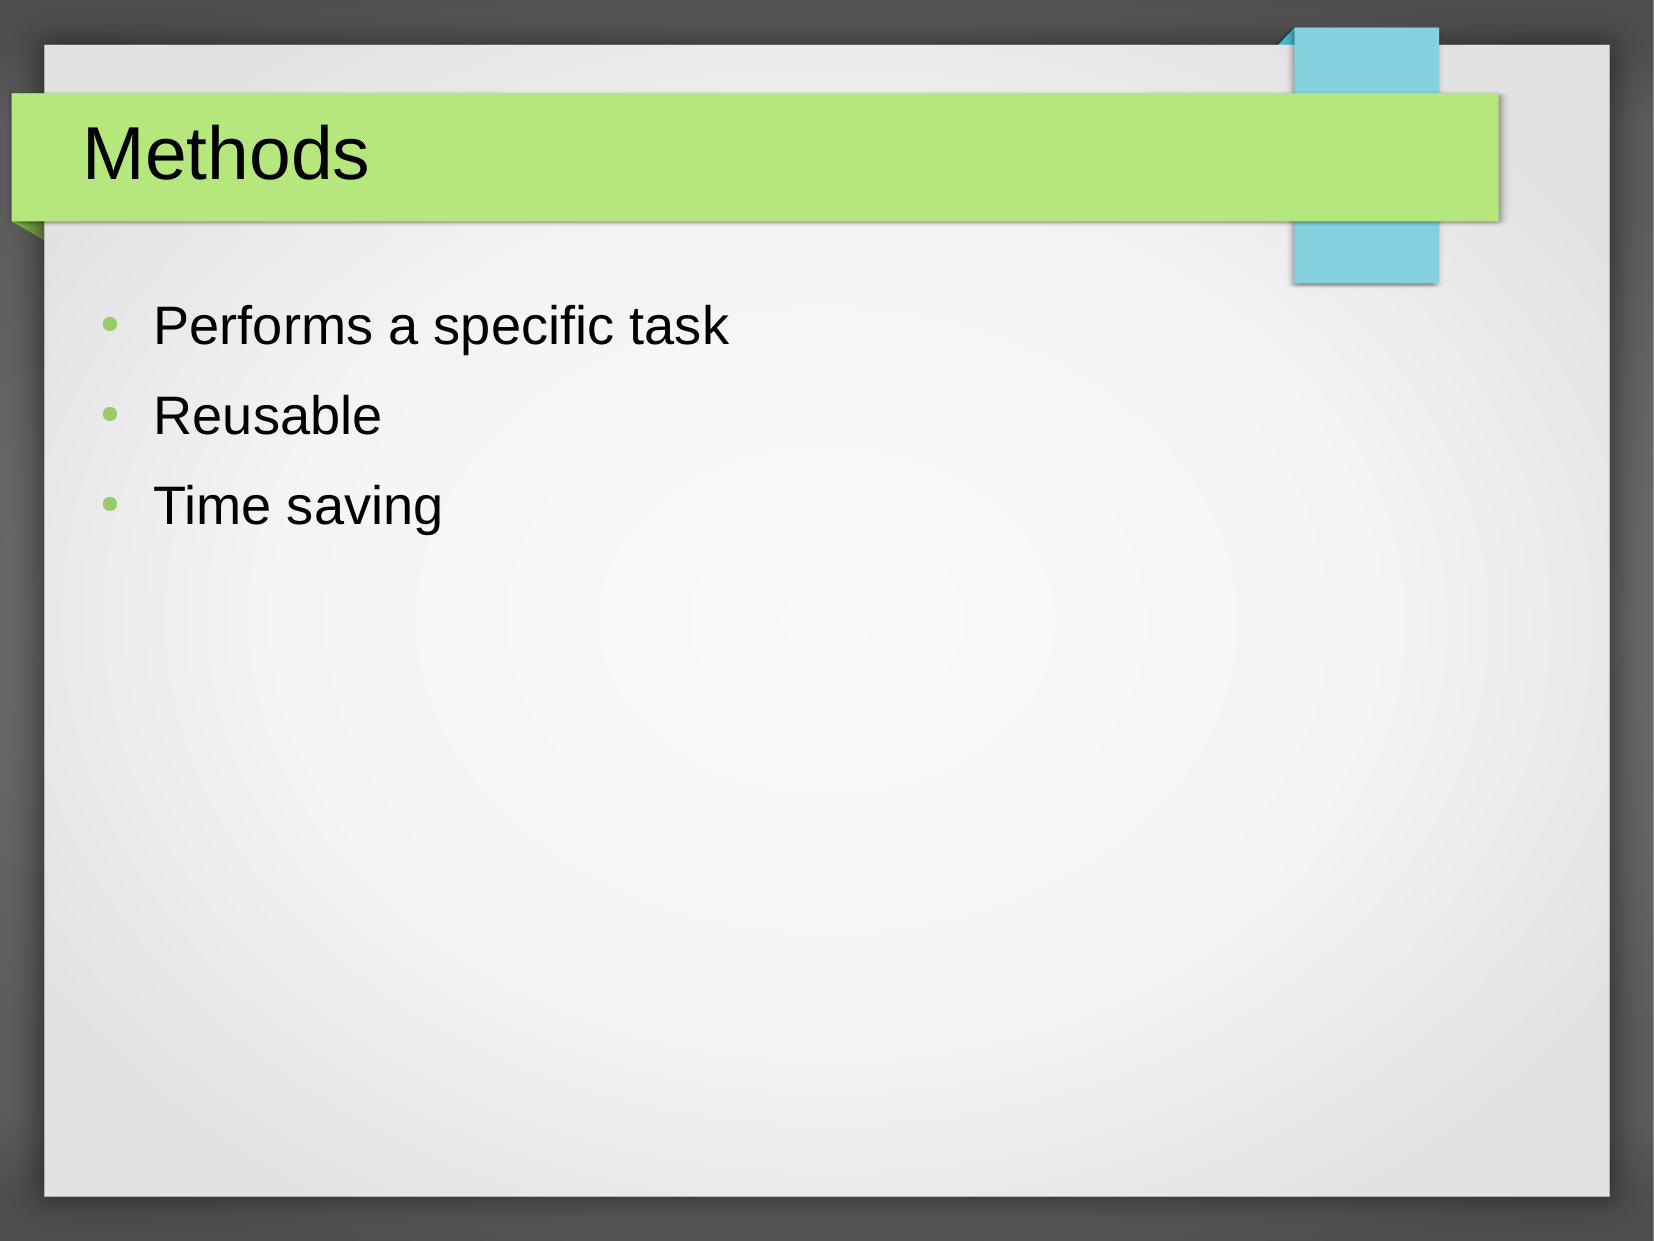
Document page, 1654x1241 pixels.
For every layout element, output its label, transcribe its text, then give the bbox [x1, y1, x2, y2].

title Methods [82, 94, 1264, 213]
list Performs a specific task Reusable Time saving [82, 295, 1571, 1015]
picture [0, 0, 1654, 1241]
